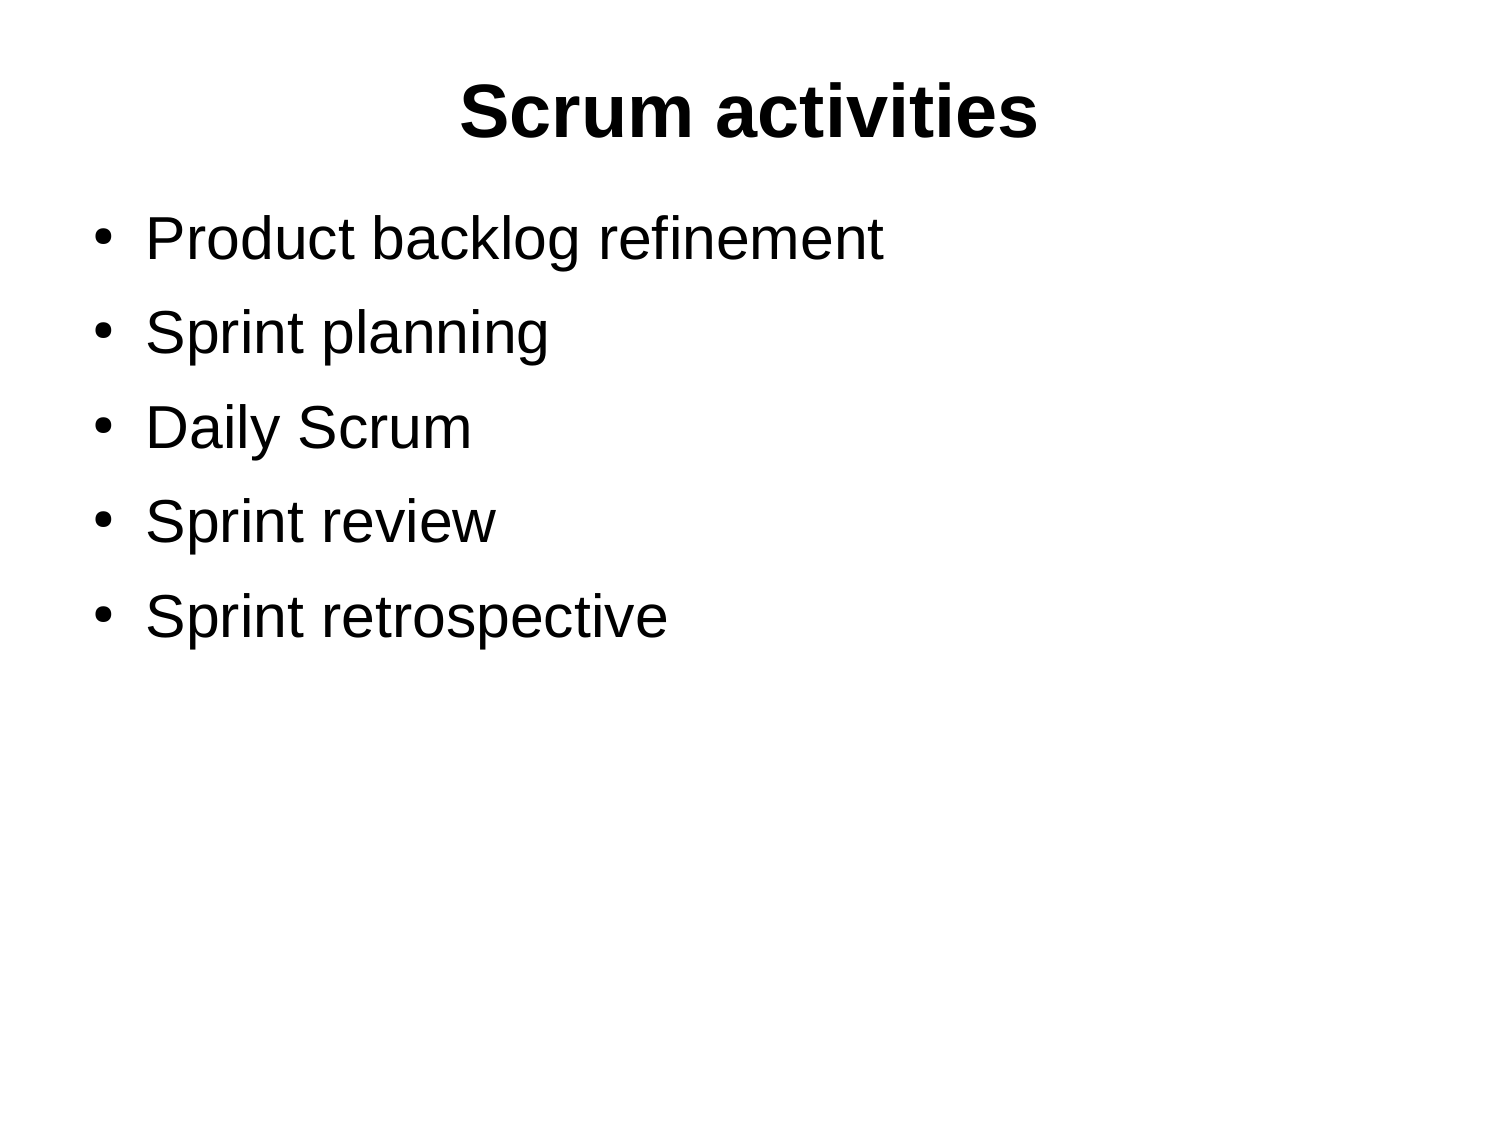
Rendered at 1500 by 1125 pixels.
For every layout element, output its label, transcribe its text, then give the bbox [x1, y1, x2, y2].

list Product backlog refinement Sprint planning Daily Scrum Sprint review Sprint retrospective [75, 204, 1395, 1075]
title Scrum activities [75, 44, 1425, 177]
